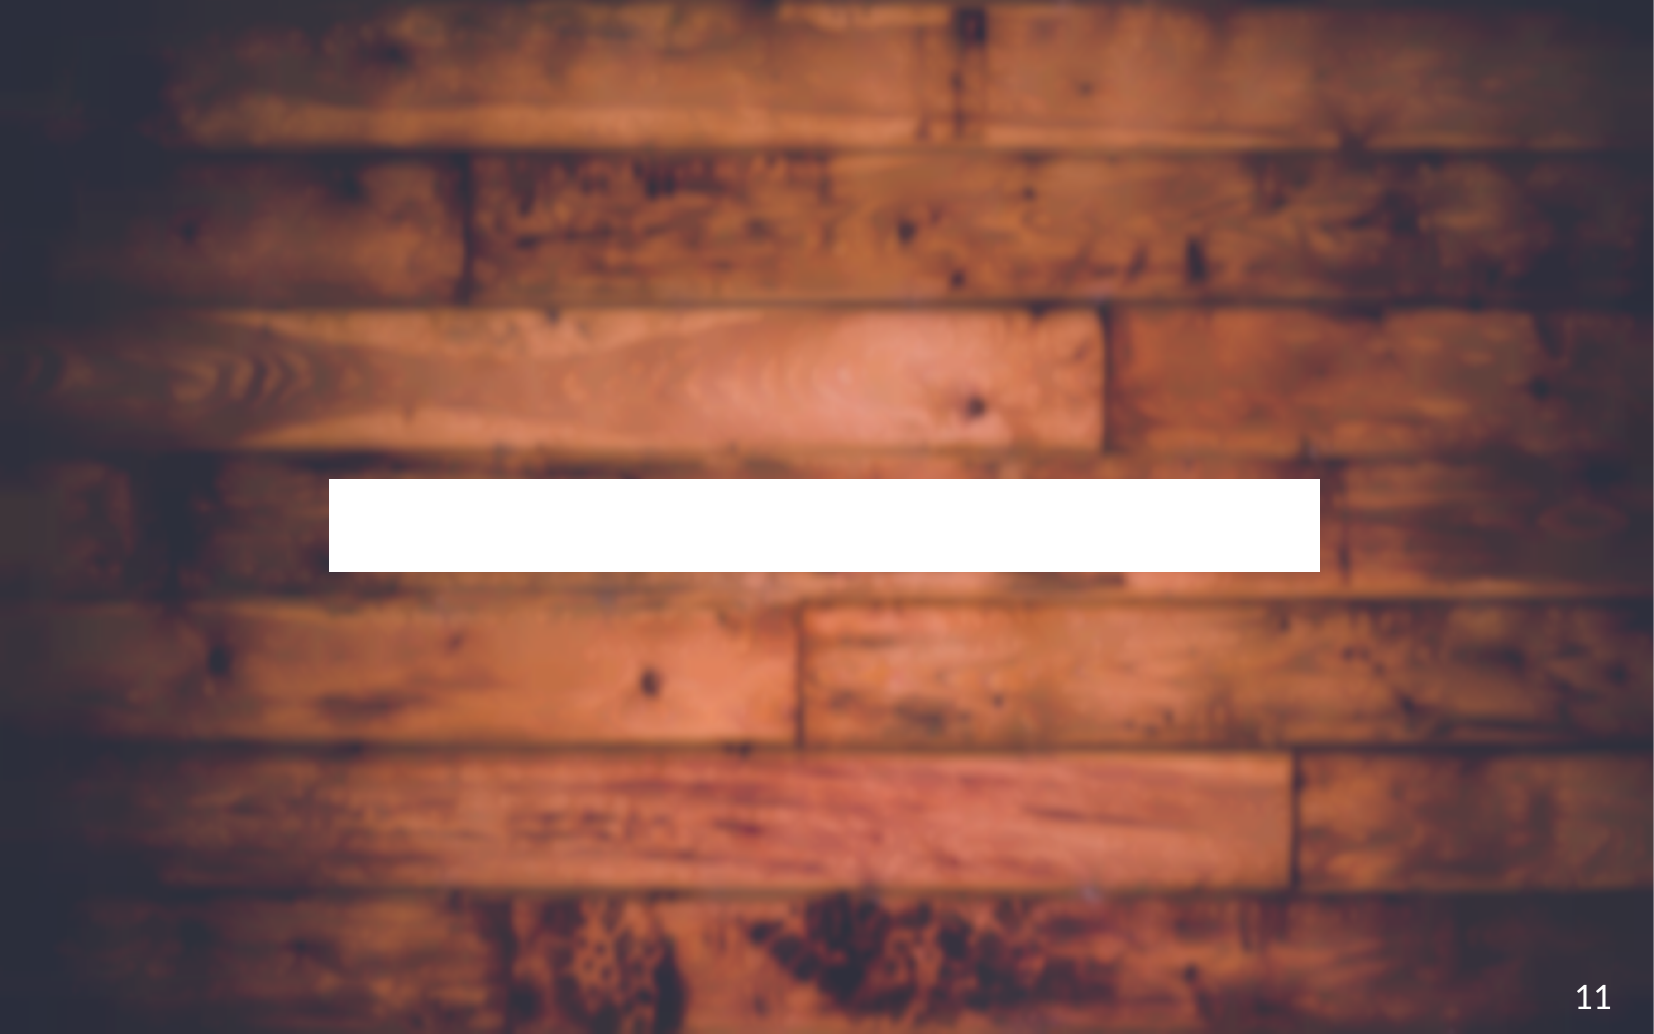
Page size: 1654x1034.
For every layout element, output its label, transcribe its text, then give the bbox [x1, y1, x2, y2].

text_box 11 [1559, 964, 1642, 1034]
picture [0, 0, 1654, 1034]
title Merci pour votre attention ! [81, 440, 1569, 613]
